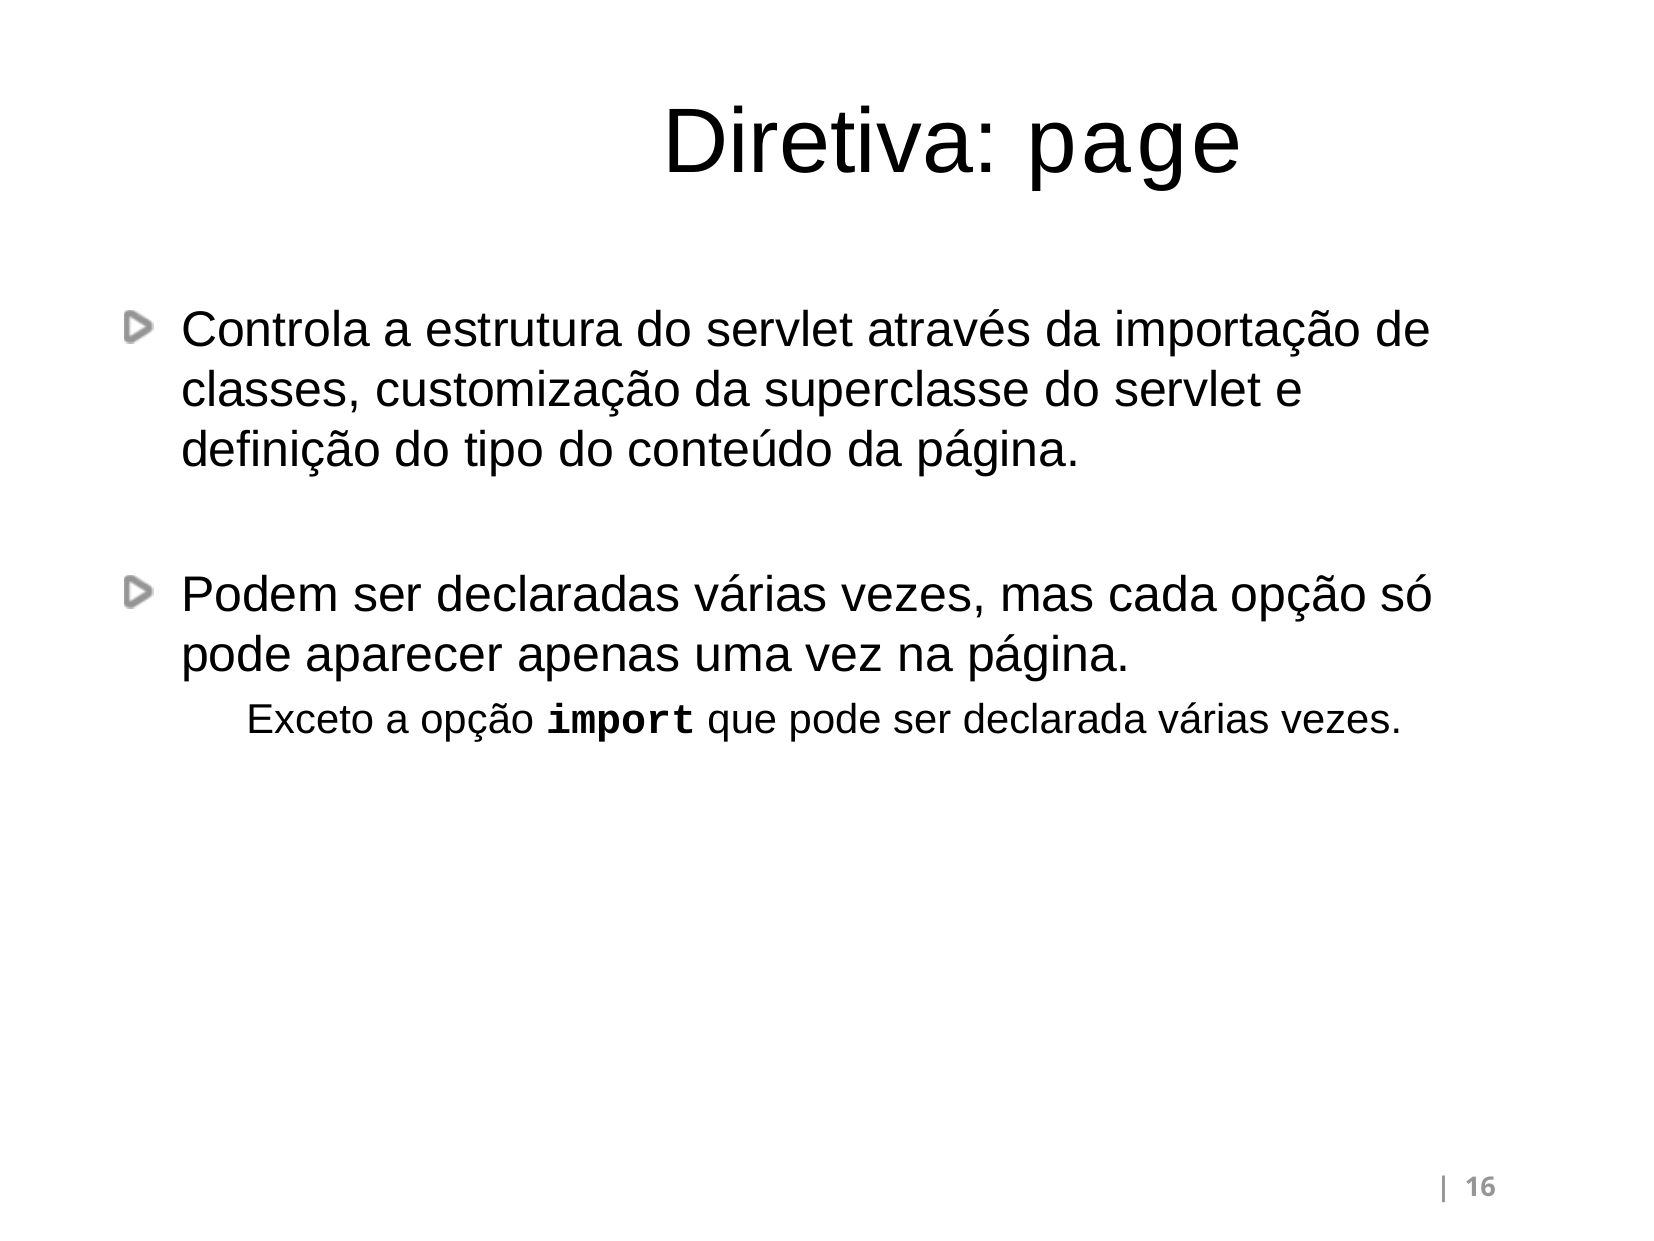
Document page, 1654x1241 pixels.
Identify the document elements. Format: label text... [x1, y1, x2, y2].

list Controla a estrutura do servlet através da importação de classes, customização da superclasse do servlet e definição do tipo do conteúdo da página. Podem ser declaradas várias vezes, mas cada opção só pode aparecer apenas uma vez na página. Exceto a opção import que pode ser declarada várias vezes. [110, 289, 1516, 986]
title Diretiva: page [234, 0, 1640, 198]
text_box | <número> [711, 1162, 1511, 1217]
